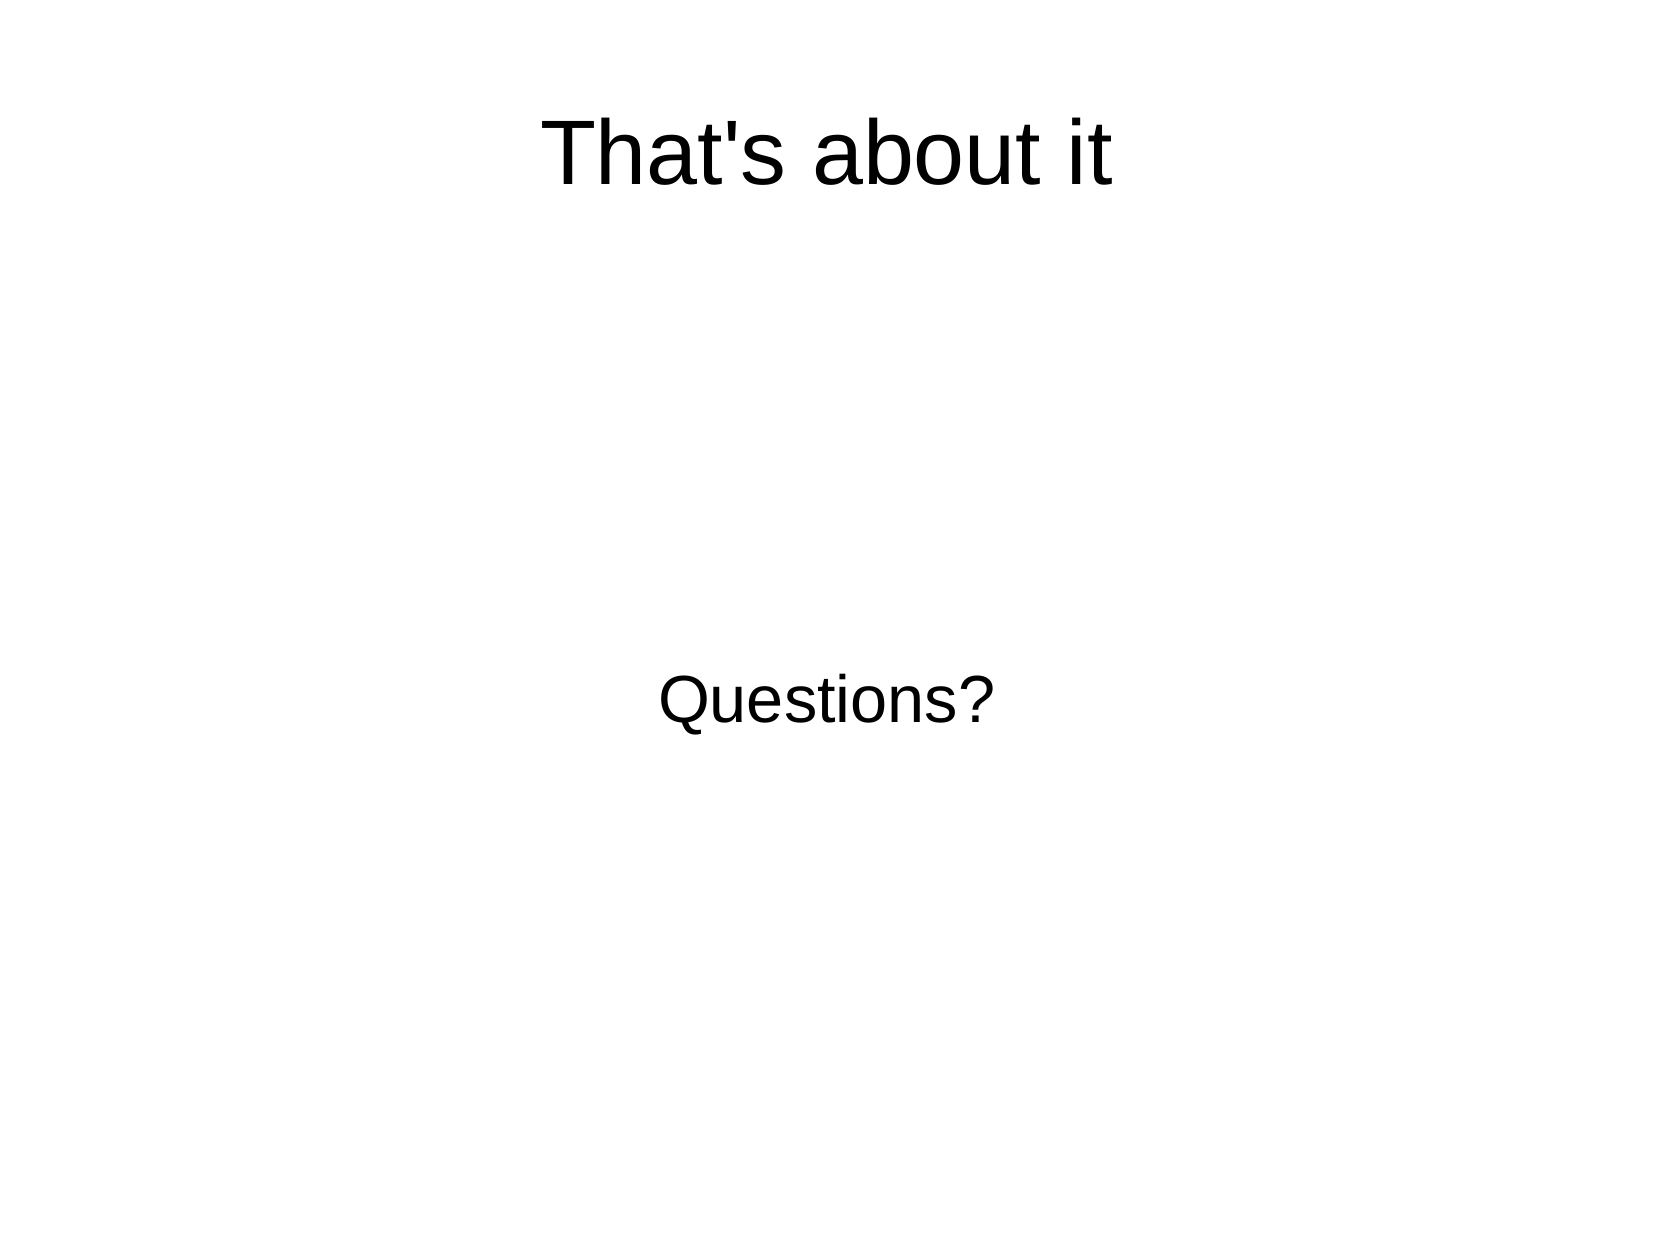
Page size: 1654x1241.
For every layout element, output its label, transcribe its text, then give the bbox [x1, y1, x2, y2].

subtitle Questions? [82, 290, 1571, 1109]
title That's about it [82, 49, 1571, 257]
